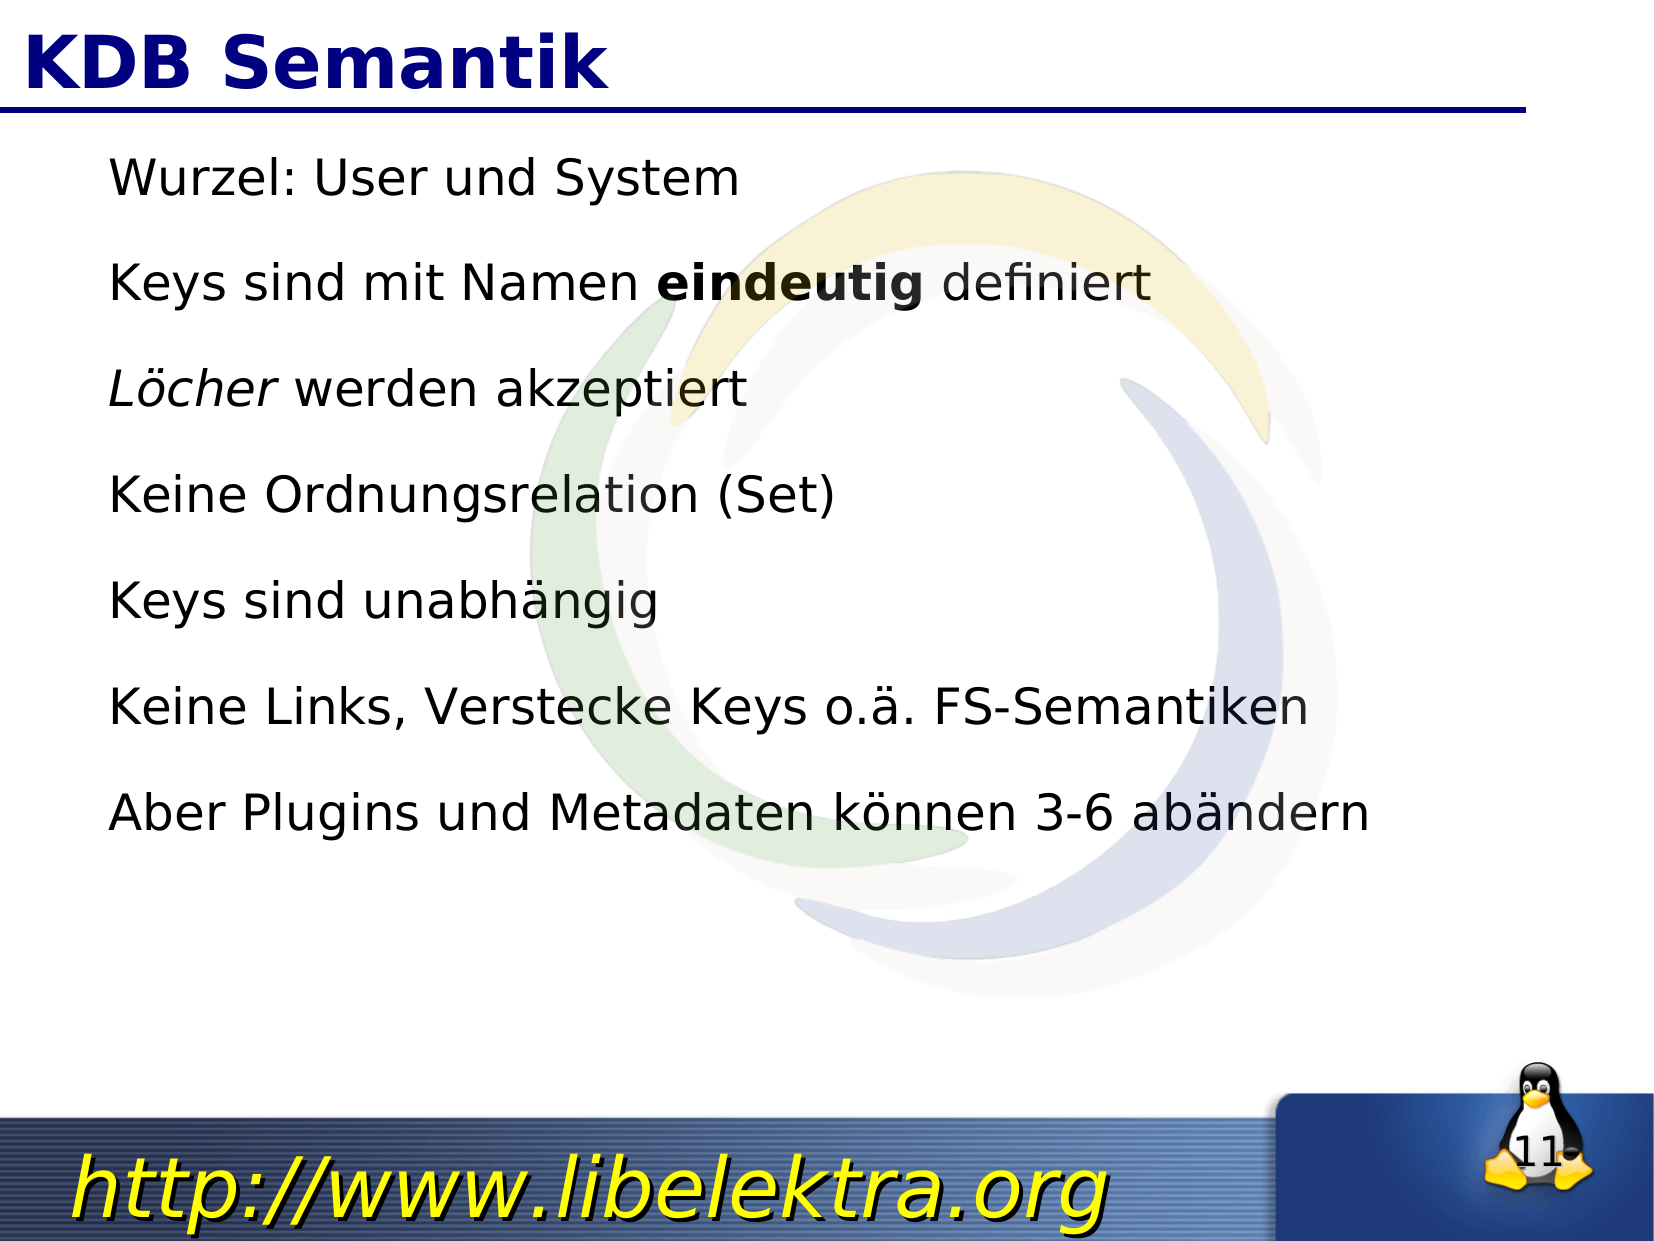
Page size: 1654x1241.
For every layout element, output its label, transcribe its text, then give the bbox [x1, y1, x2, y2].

picture [0, 1061, 1654, 1241]
picture [481, 138, 1374, 1013]
text_box <Nummer> [1312, 1122, 1566, 1178]
text_box KDB Semantik [22, 14, 621, 111]
list Wurzel: User und System Keys sind mit Namen eindeutig definiert Löcher werden akzeptiert Keine Ordnungsrelation (Set) Keys sind unabhängig Keine Links, Verstecke Keys o.ä. FS-Semantiken Aber Plugins und Metadaten können 3-6 abändern [58, 136, 1541, 1104]
